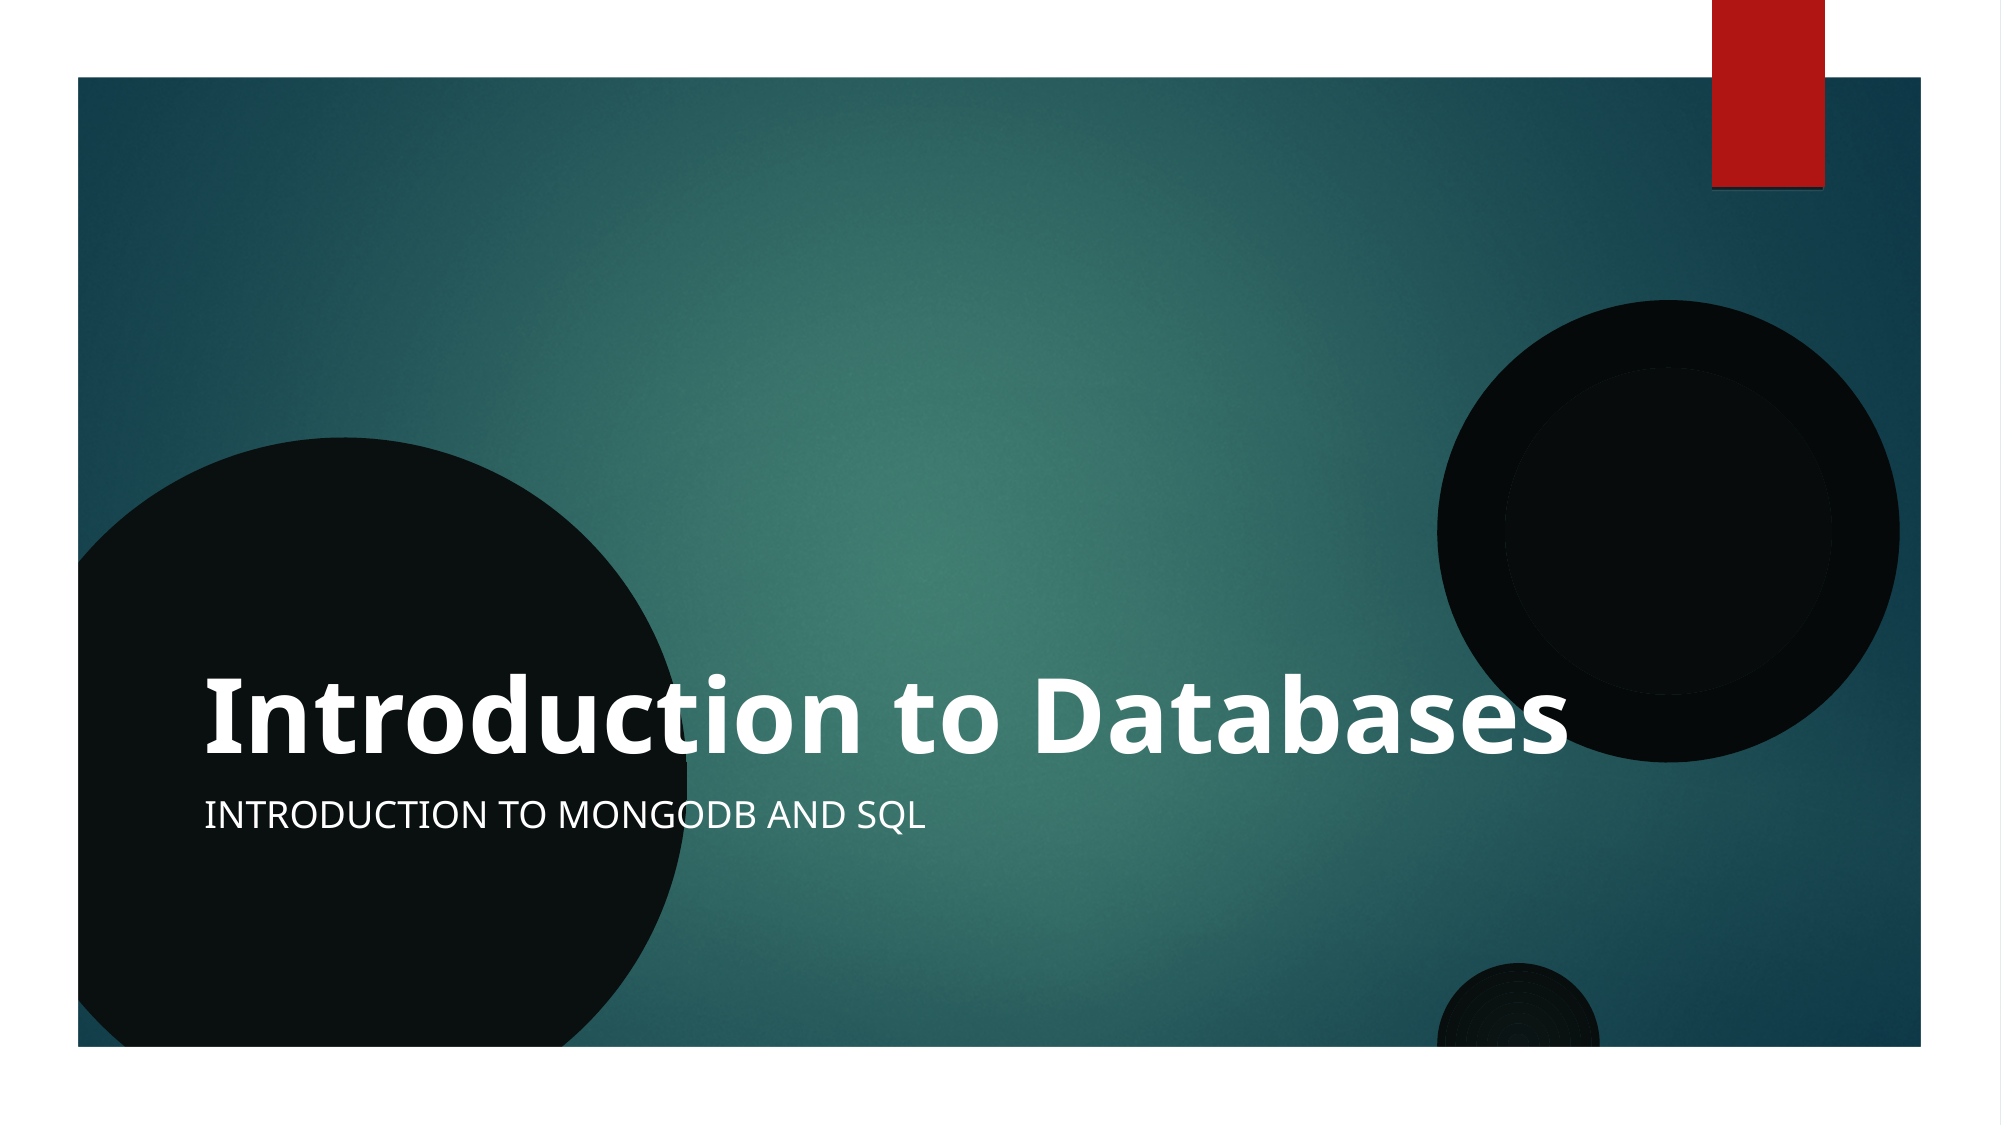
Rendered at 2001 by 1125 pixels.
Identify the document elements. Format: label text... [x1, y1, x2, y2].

title Introduction to Databases [189, 344, 1638, 783]
subtitle Introduction to MongoDB and SQL [189, 783, 1638, 926]
